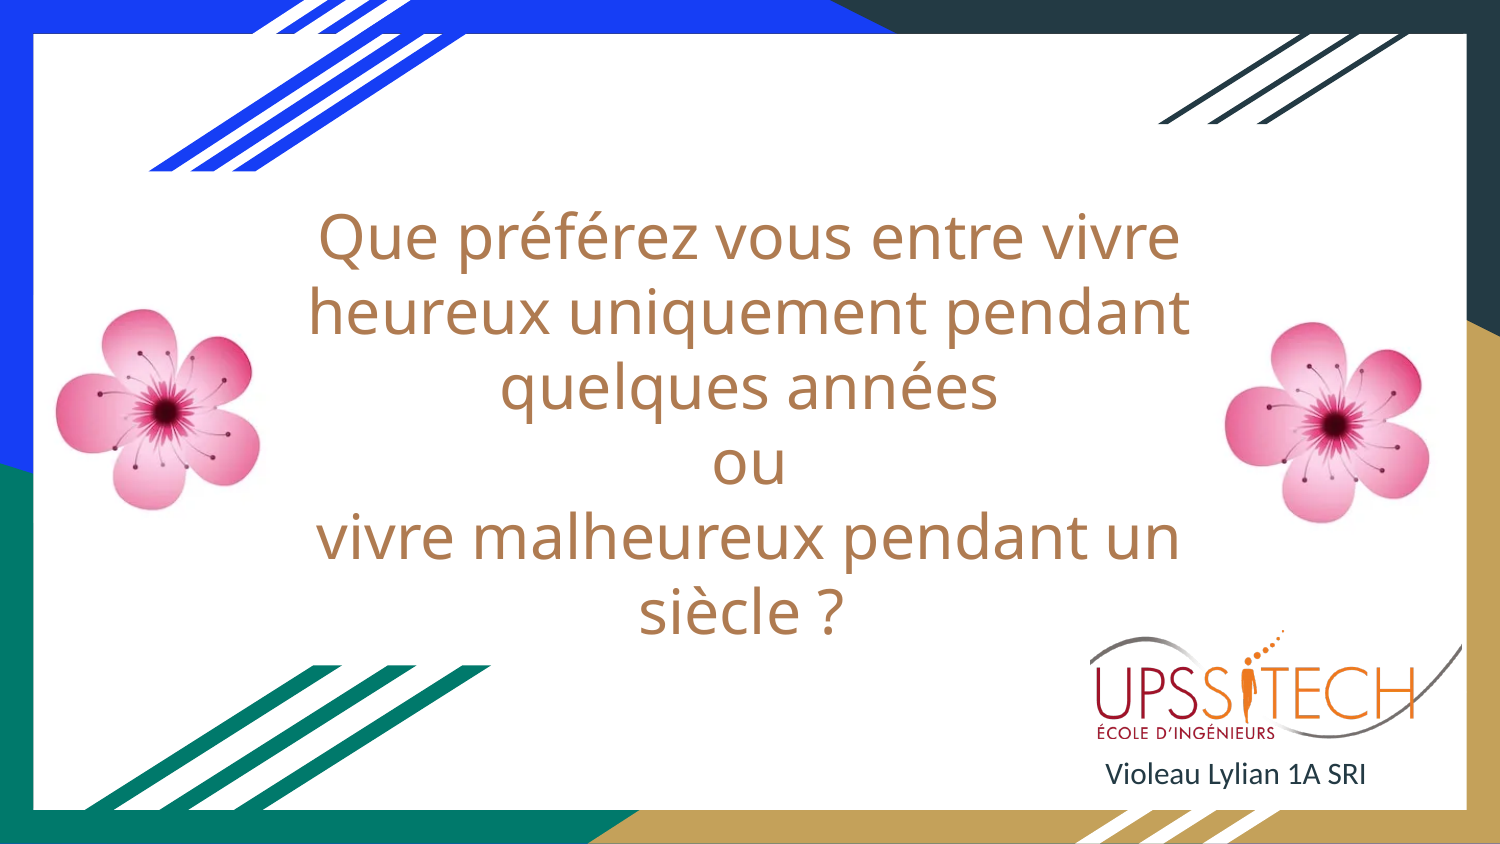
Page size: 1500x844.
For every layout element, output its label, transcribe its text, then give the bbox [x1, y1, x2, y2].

picture [1203, 308, 1462, 535]
title Que préférez vous entre vivre heureux uniquement pendant quelques années ou vivre malheureux pendant un siècle ? [273, 181, 1227, 663]
picture [1090, 630, 1462, 738]
picture [33, 295, 292, 523]
text_box Violeau Lylian 1A SRI [1090, 738, 1462, 816]
